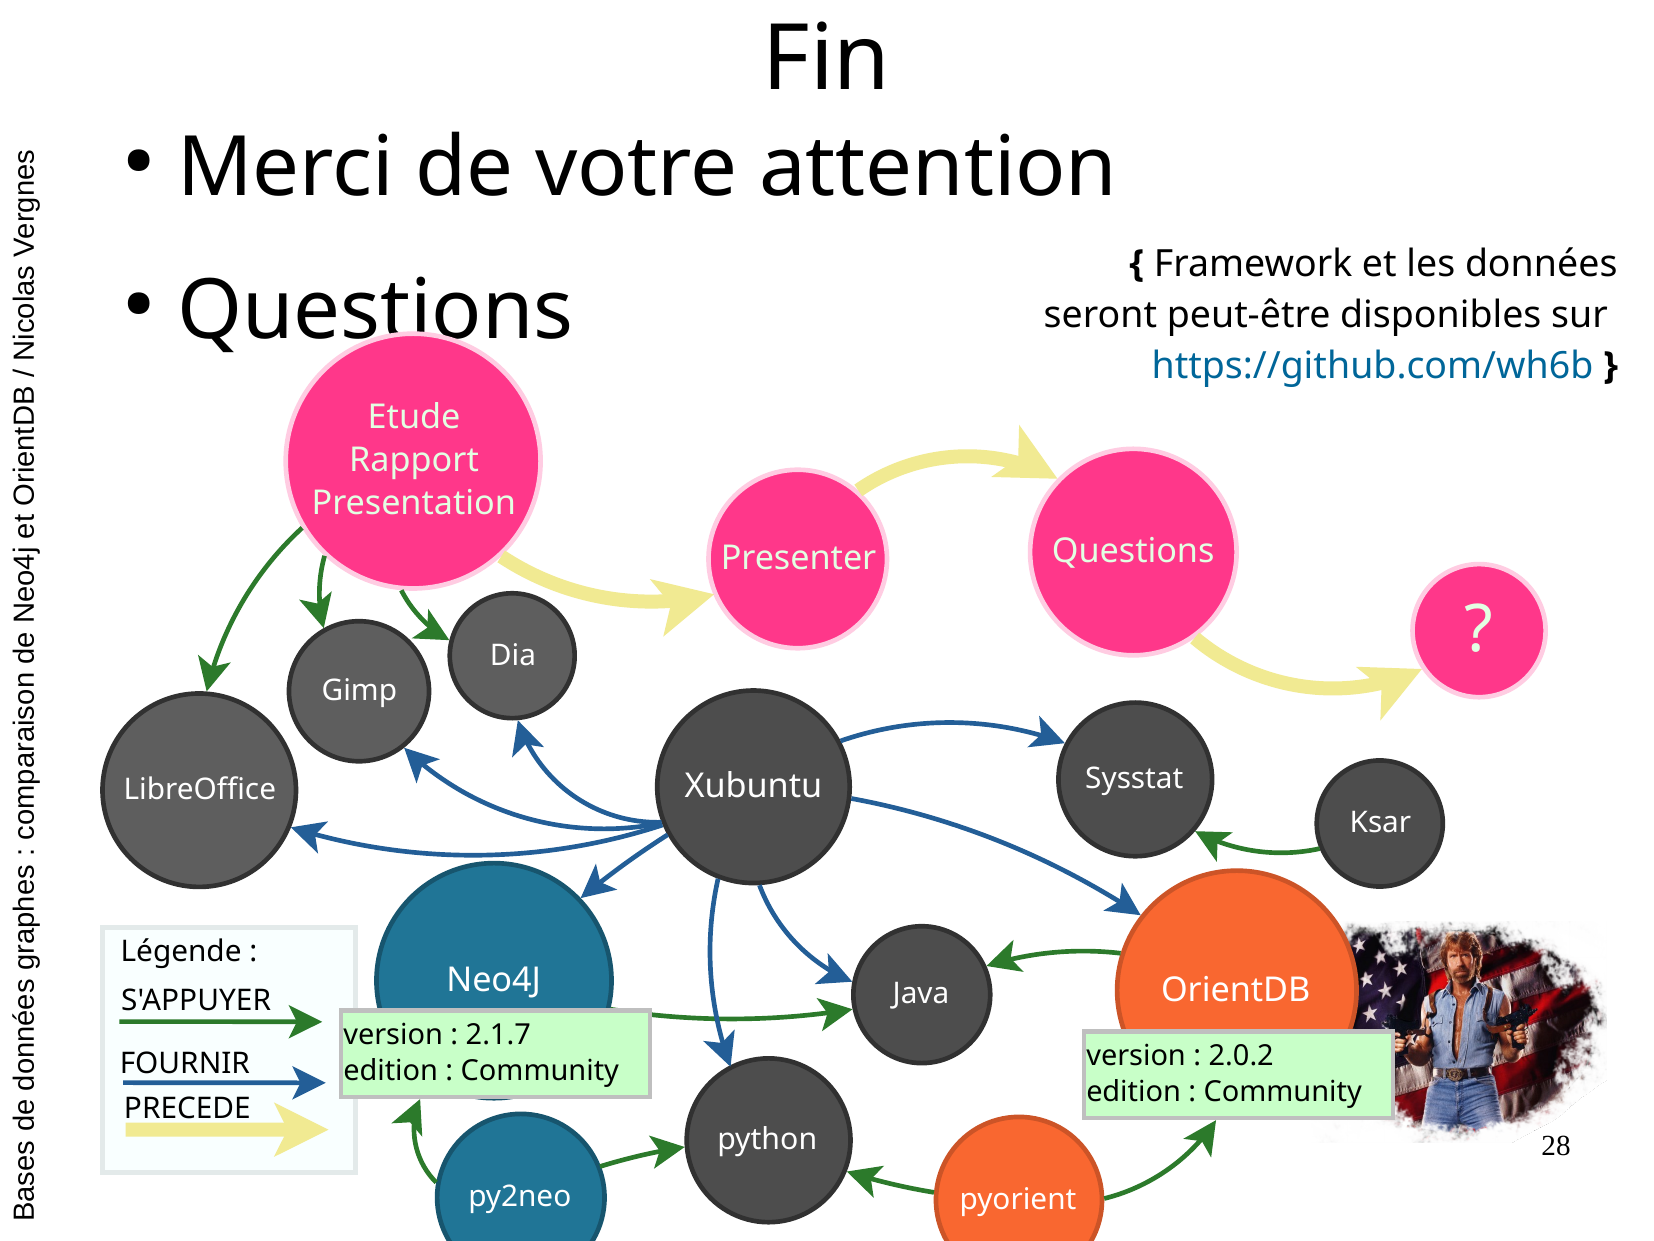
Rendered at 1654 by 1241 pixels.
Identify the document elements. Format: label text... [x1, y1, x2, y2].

title Fin [82, 0, 1571, 108]
list { Framework et les données seront peut-être disponibles sur https://github.com/wh6b } [968, 236, 1619, 414]
picture [94, 330, 1607, 1241]
list Merci de votre attention Questions [106, 106, 1548, 330]
text_box Bases de données graphes : comparaison de Neo4j et OrientDB / Nicolas Vergnes [0, 133, 48, 1237]
